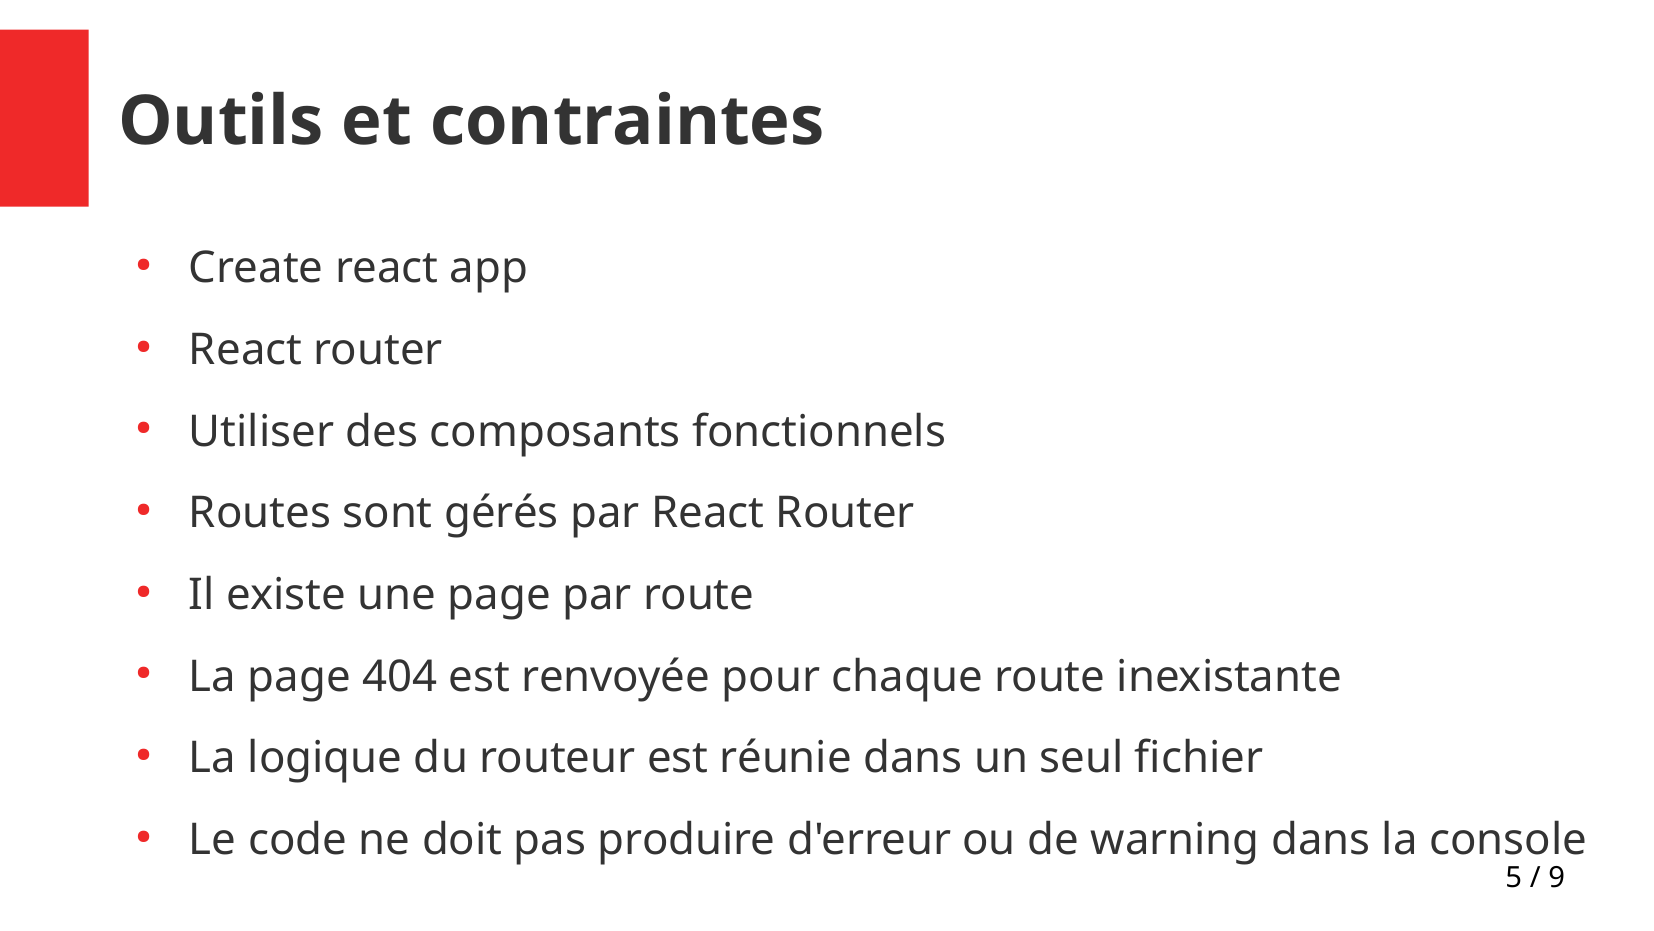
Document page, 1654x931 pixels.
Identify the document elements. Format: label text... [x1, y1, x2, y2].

list Create react app React router Utiliser des composants fonctionnels Routes sont gérés par React Router Il existe une page par route La page 404 est renvoyée pour chaque route inexistante La logique du routeur est réunie dans un seul fichier Le code ne doit pas produire d'erreur ou de warning dans la console [118, 236, 1595, 798]
title Outils et contraintes [118, 29, 1595, 207]
